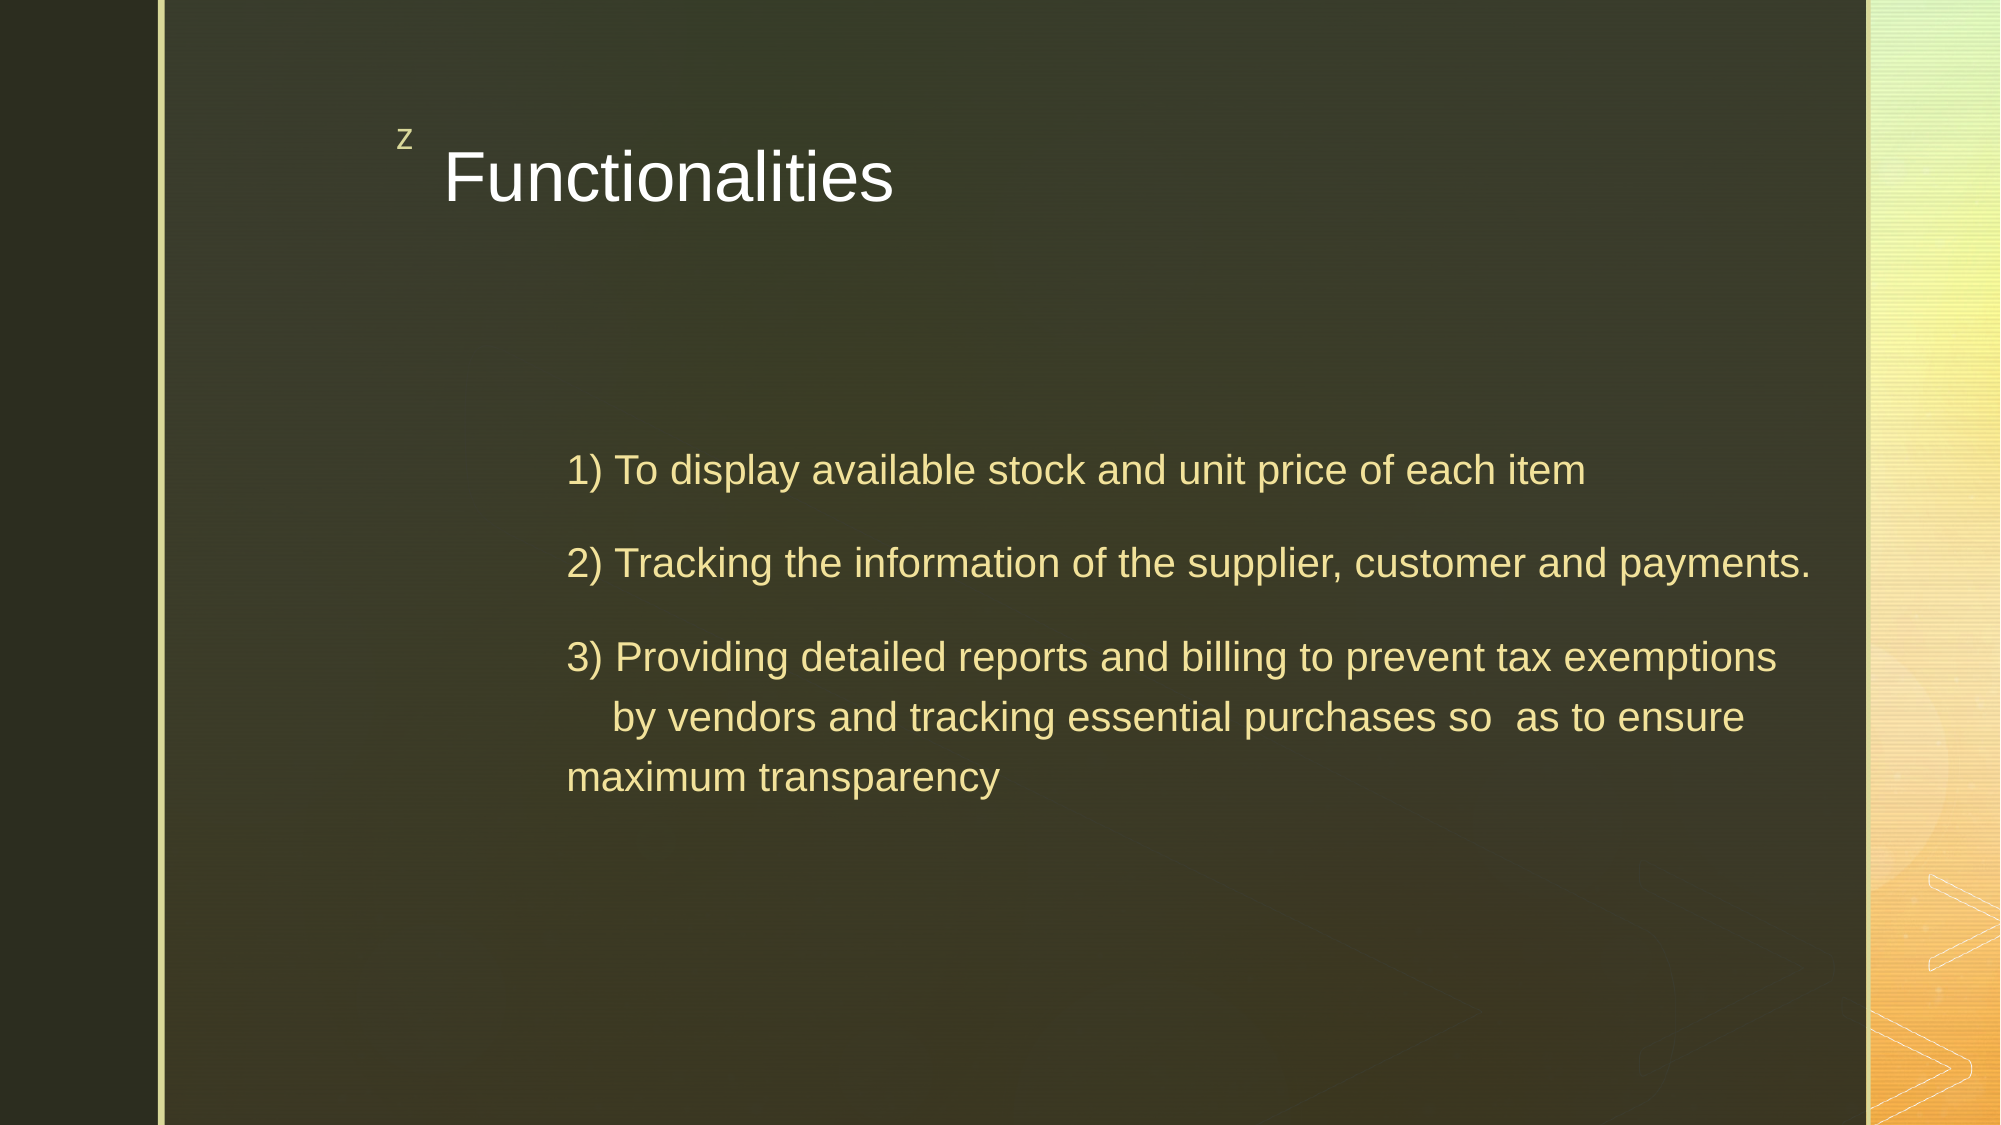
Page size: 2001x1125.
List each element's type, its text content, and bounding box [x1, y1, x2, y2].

list 1) To display available stock and unit price of each item 2) Tracking the information of the supplier, customer and payments. 3) Providing detailed reports and billing to prevent tax exemptions by vendors and tracking essential purchases so as to ensure maximum transparency [551, 288, 1831, 944]
picture [1871, 0, 2001, 1125]
title Functionalities [428, 132, 1734, 310]
